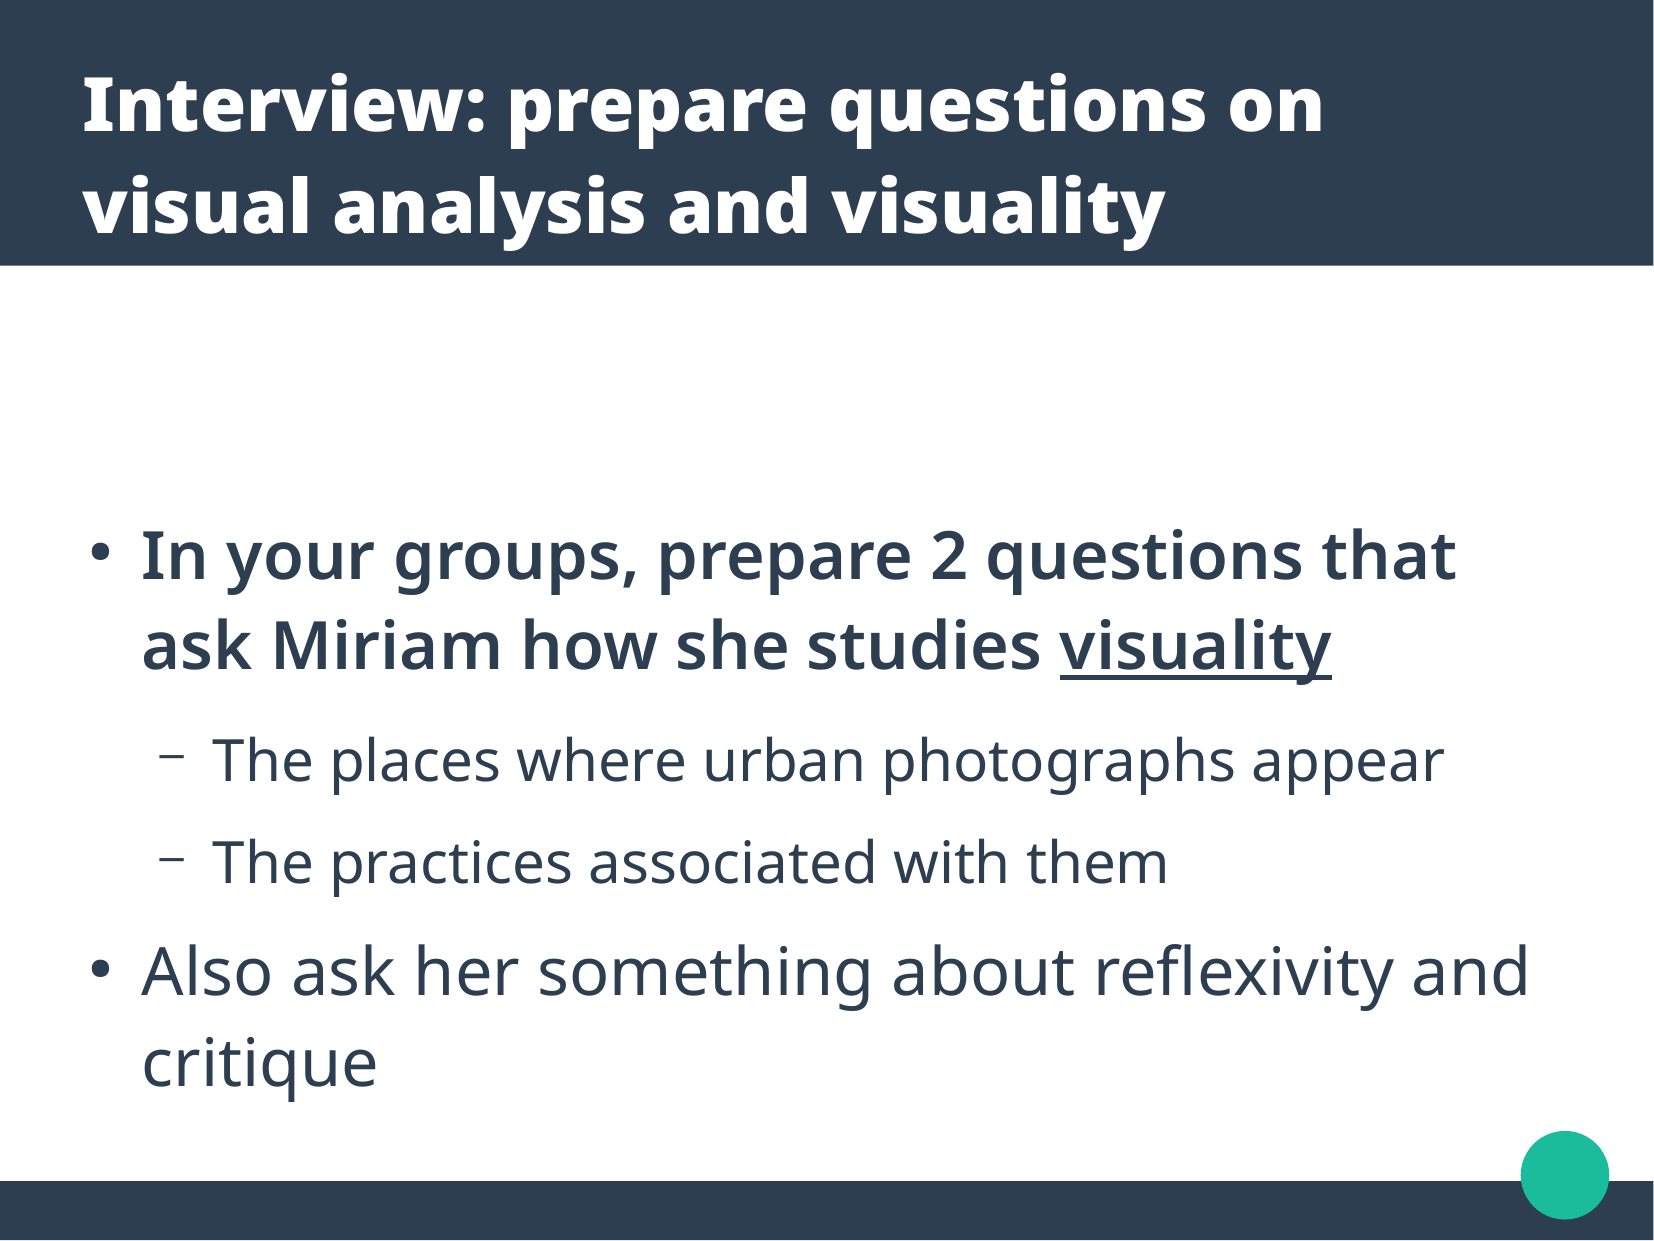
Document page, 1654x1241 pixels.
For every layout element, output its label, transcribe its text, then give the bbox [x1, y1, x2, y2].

title Interview: prepare questions on visual analysis and visuality [82, 0, 1571, 308]
list In your groups, prepare 2 questions that ask Miriam how she studies visuality The places where urban photographs appear The practices associated with them Also ask her something about reflexivity and critique [70, 507, 1560, 1228]
